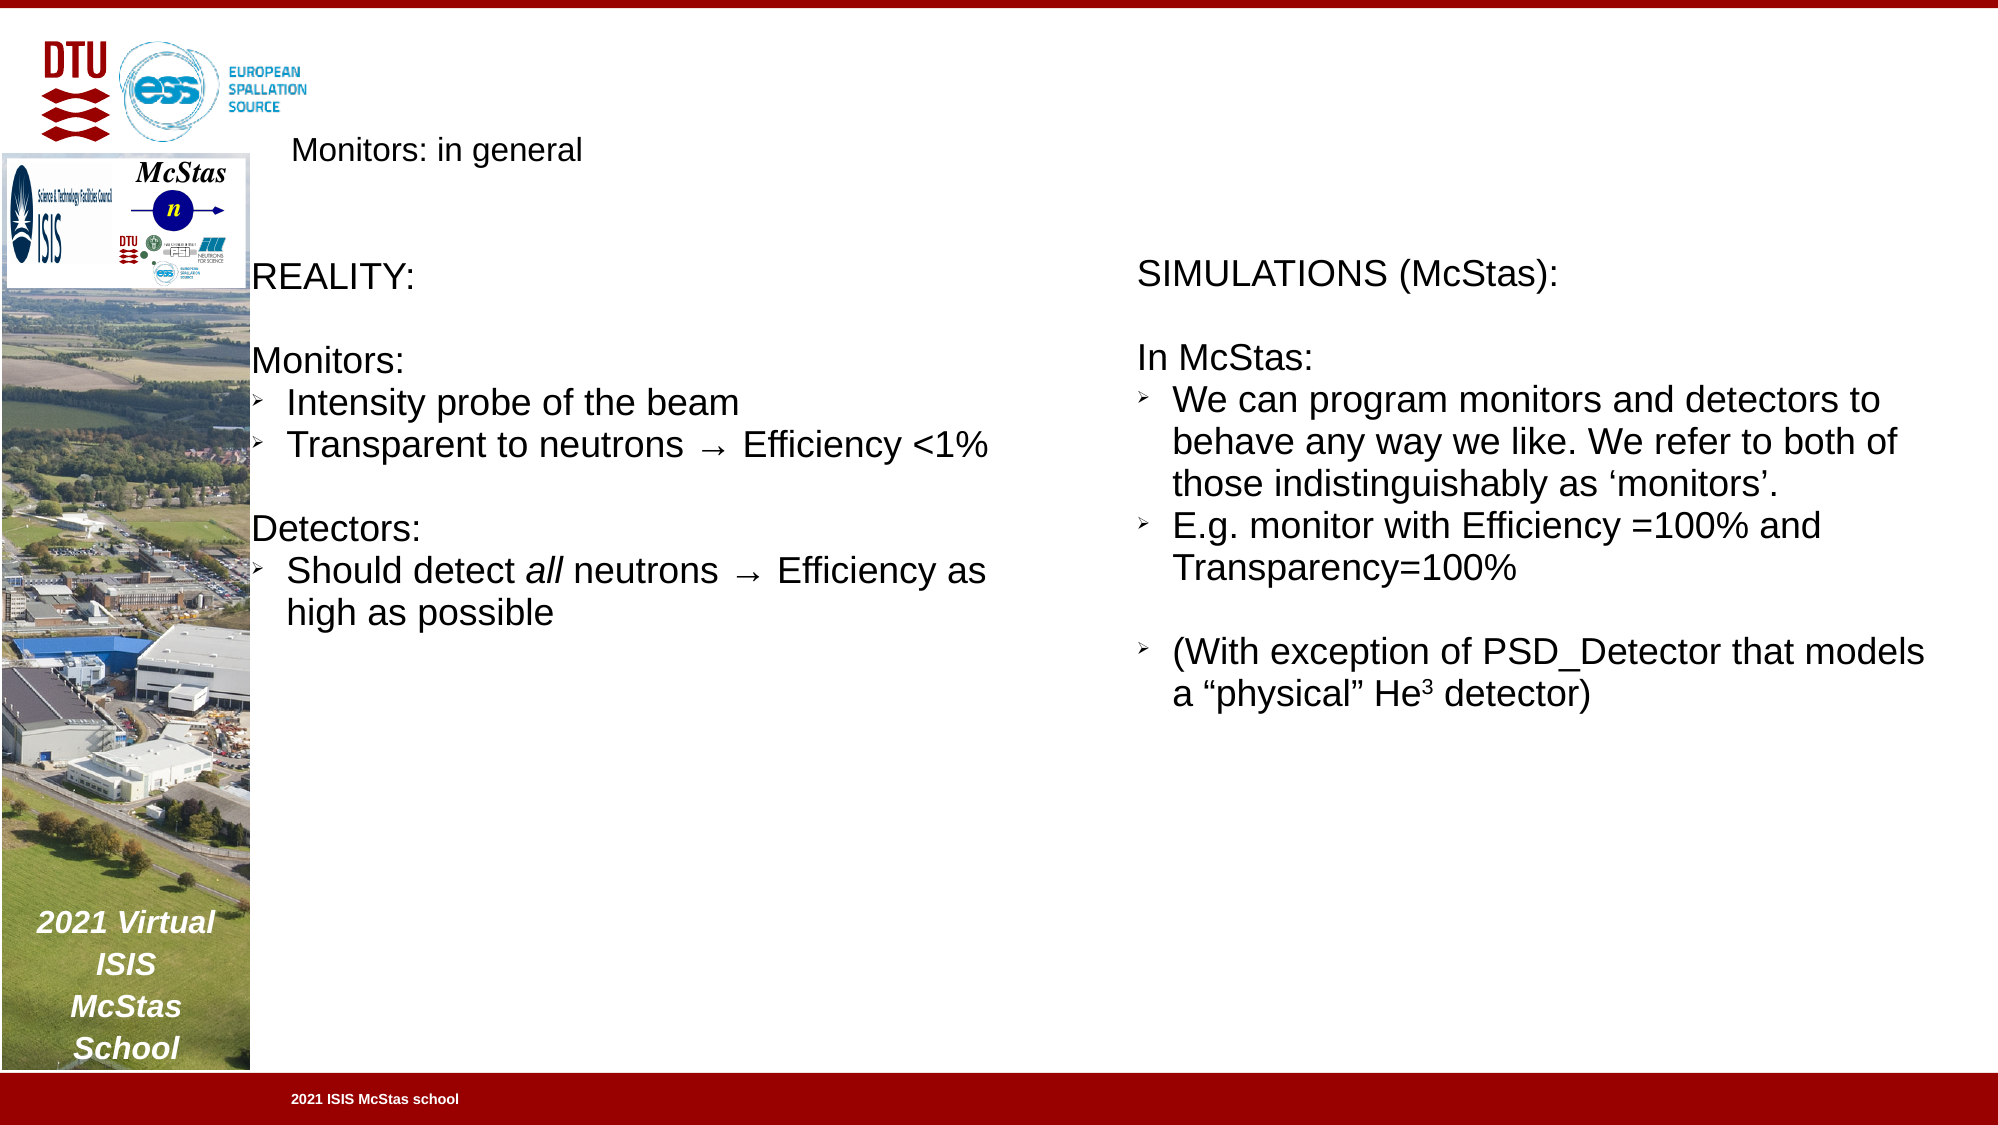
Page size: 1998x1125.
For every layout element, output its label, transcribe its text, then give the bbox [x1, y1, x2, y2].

picture [118, 161, 238, 232]
picture [163, 243, 197, 257]
picture [119, 41, 307, 142]
picture [10, 163, 112, 264]
text_box SIMULATIONS (McStas): In McStas: We can program monitors and detectors to behave any way we like. We refer to both of those indistinguishably as ‘monitors’. E.g. monitor with Efficiency =100% and Transparency=100% (With exception of PSD_Detector that models a “physical” He3 detector) [1122, 245, 1949, 764]
title Monitors: in general [291, 69, 1819, 230]
picture [140, 235, 226, 286]
text_box REALITY: Monitors: Intensity probe of the beam Transparent to neutrons → Efficiency <1% Detectors: Should detect all neutrons → Efficiency as high as possible [236, 248, 1063, 641]
picture [2, 153, 250, 1070]
